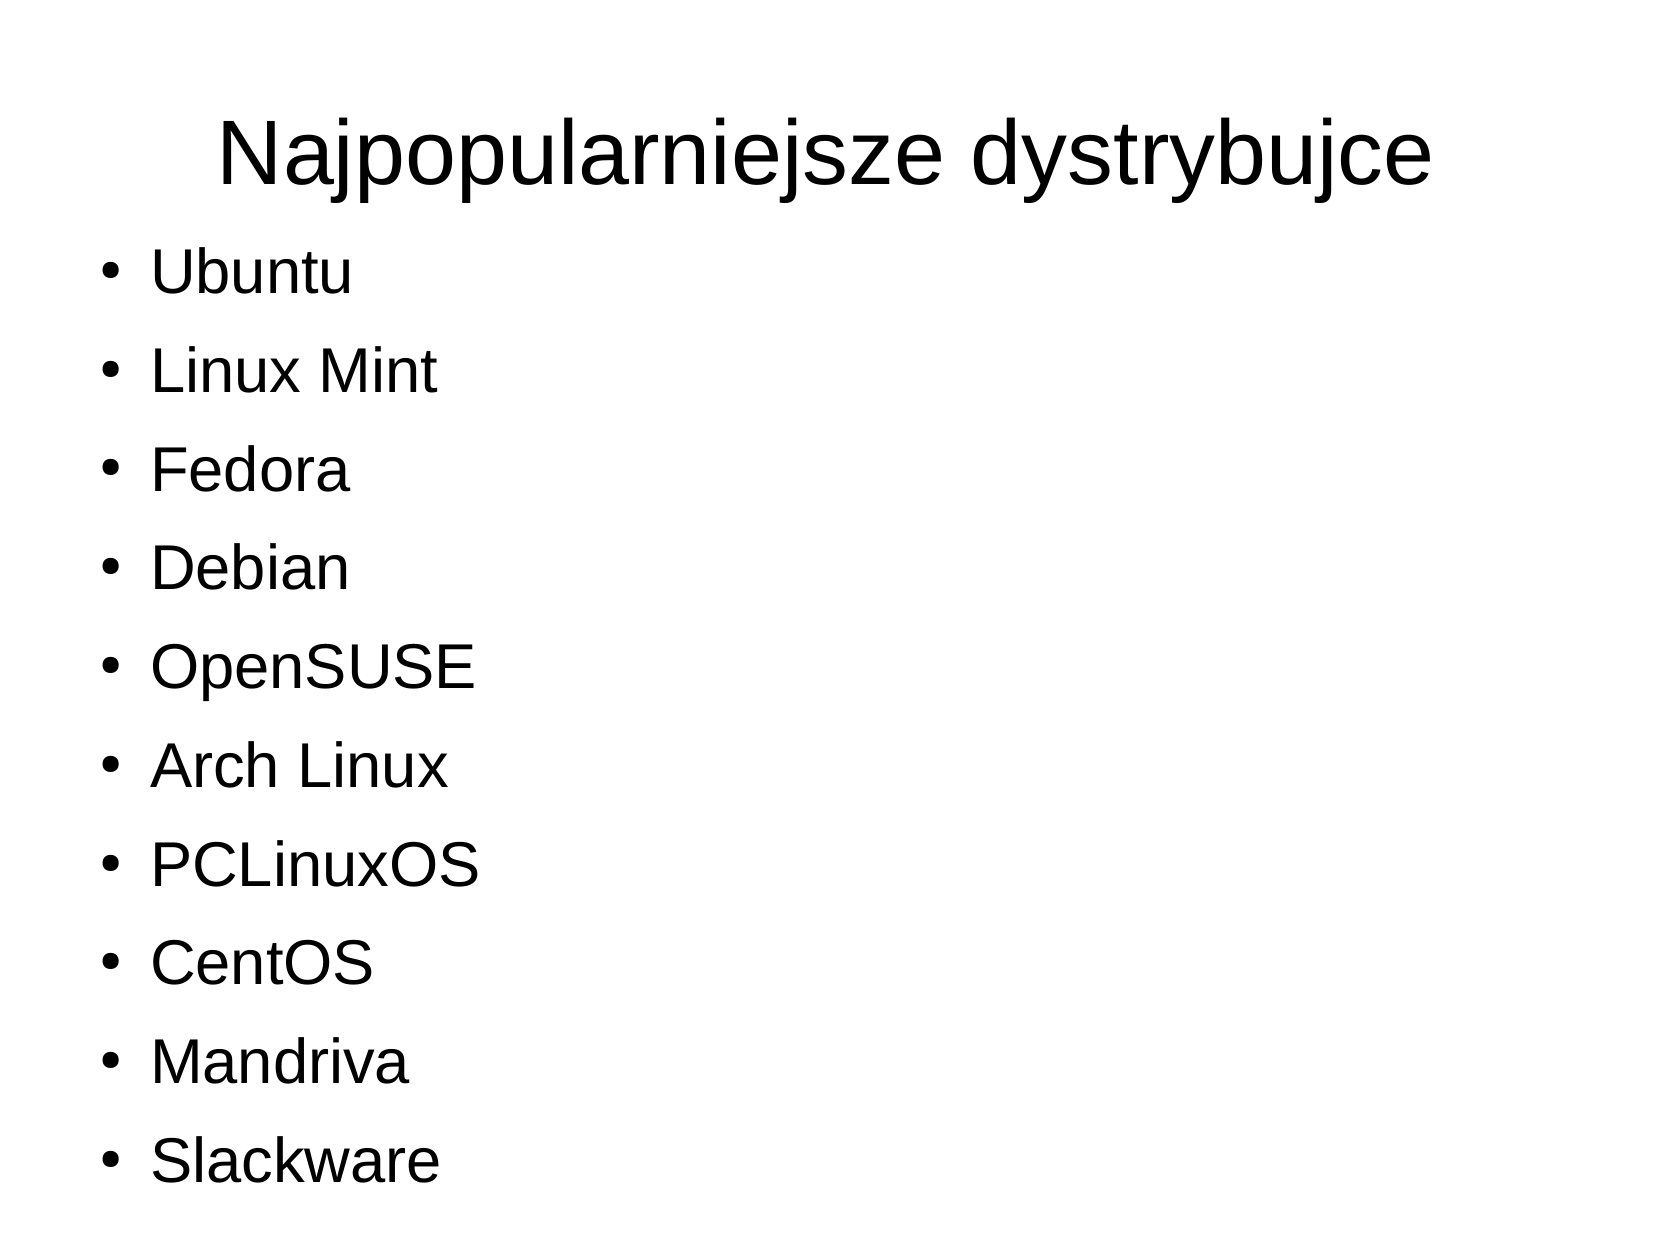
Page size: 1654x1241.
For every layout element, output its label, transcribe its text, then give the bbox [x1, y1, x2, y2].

list Ubuntu Linux Mint Fedora Debian OpenSUSE Arch Linux PCLinuxOS CentOS Mandriva Slackware [82, 236, 1538, 1205]
title Najpopularniejsze dystrybujce [82, 49, 1571, 257]
